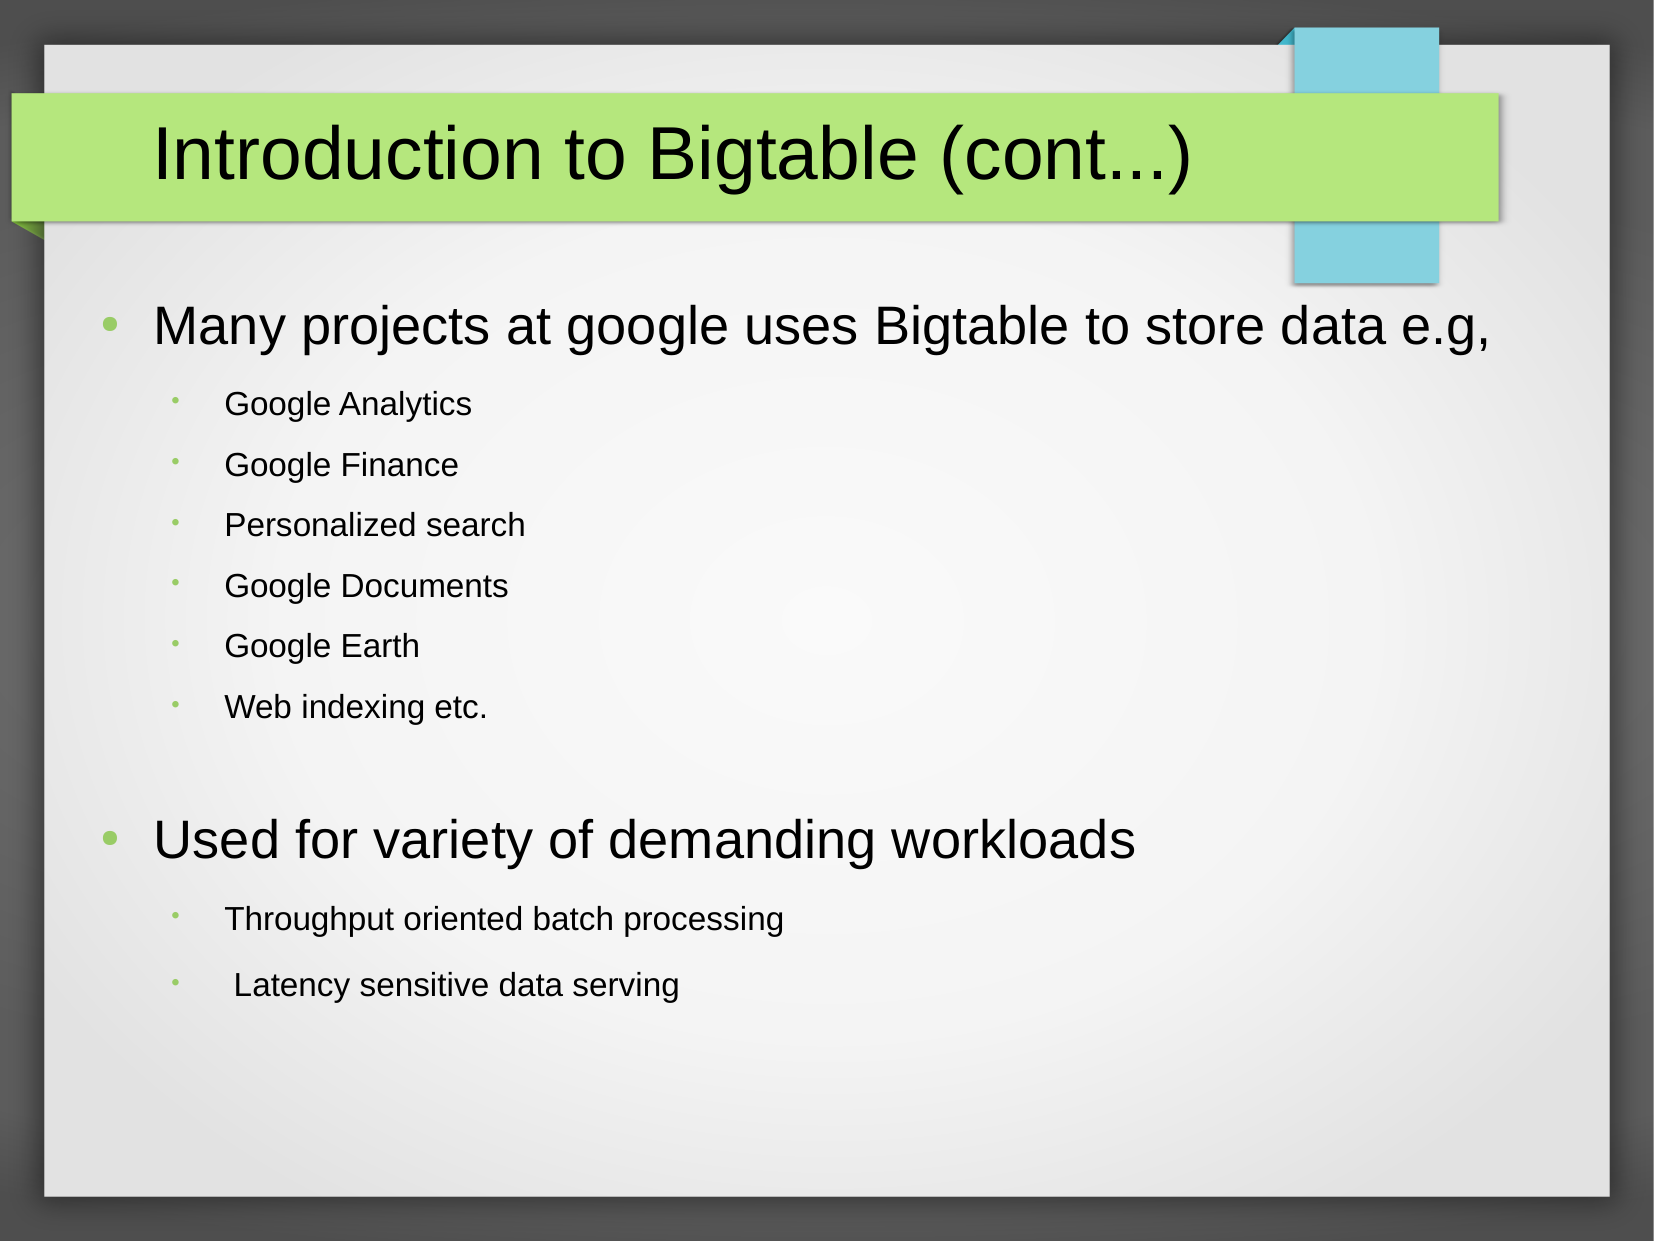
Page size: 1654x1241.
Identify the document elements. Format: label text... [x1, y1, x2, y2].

list Many projects at google uses Bigtable to store data e.g, Google Analytics Google Finance Personalized search Google Documents Google Earth Web indexing etc. Used for variety of demanding workloads Throughput oriented batch processing Latency sensitive data serving [82, 295, 1571, 1015]
title Introduction to Bigtable (cont...) [82, 94, 1264, 213]
picture [0, 0, 1654, 1241]
